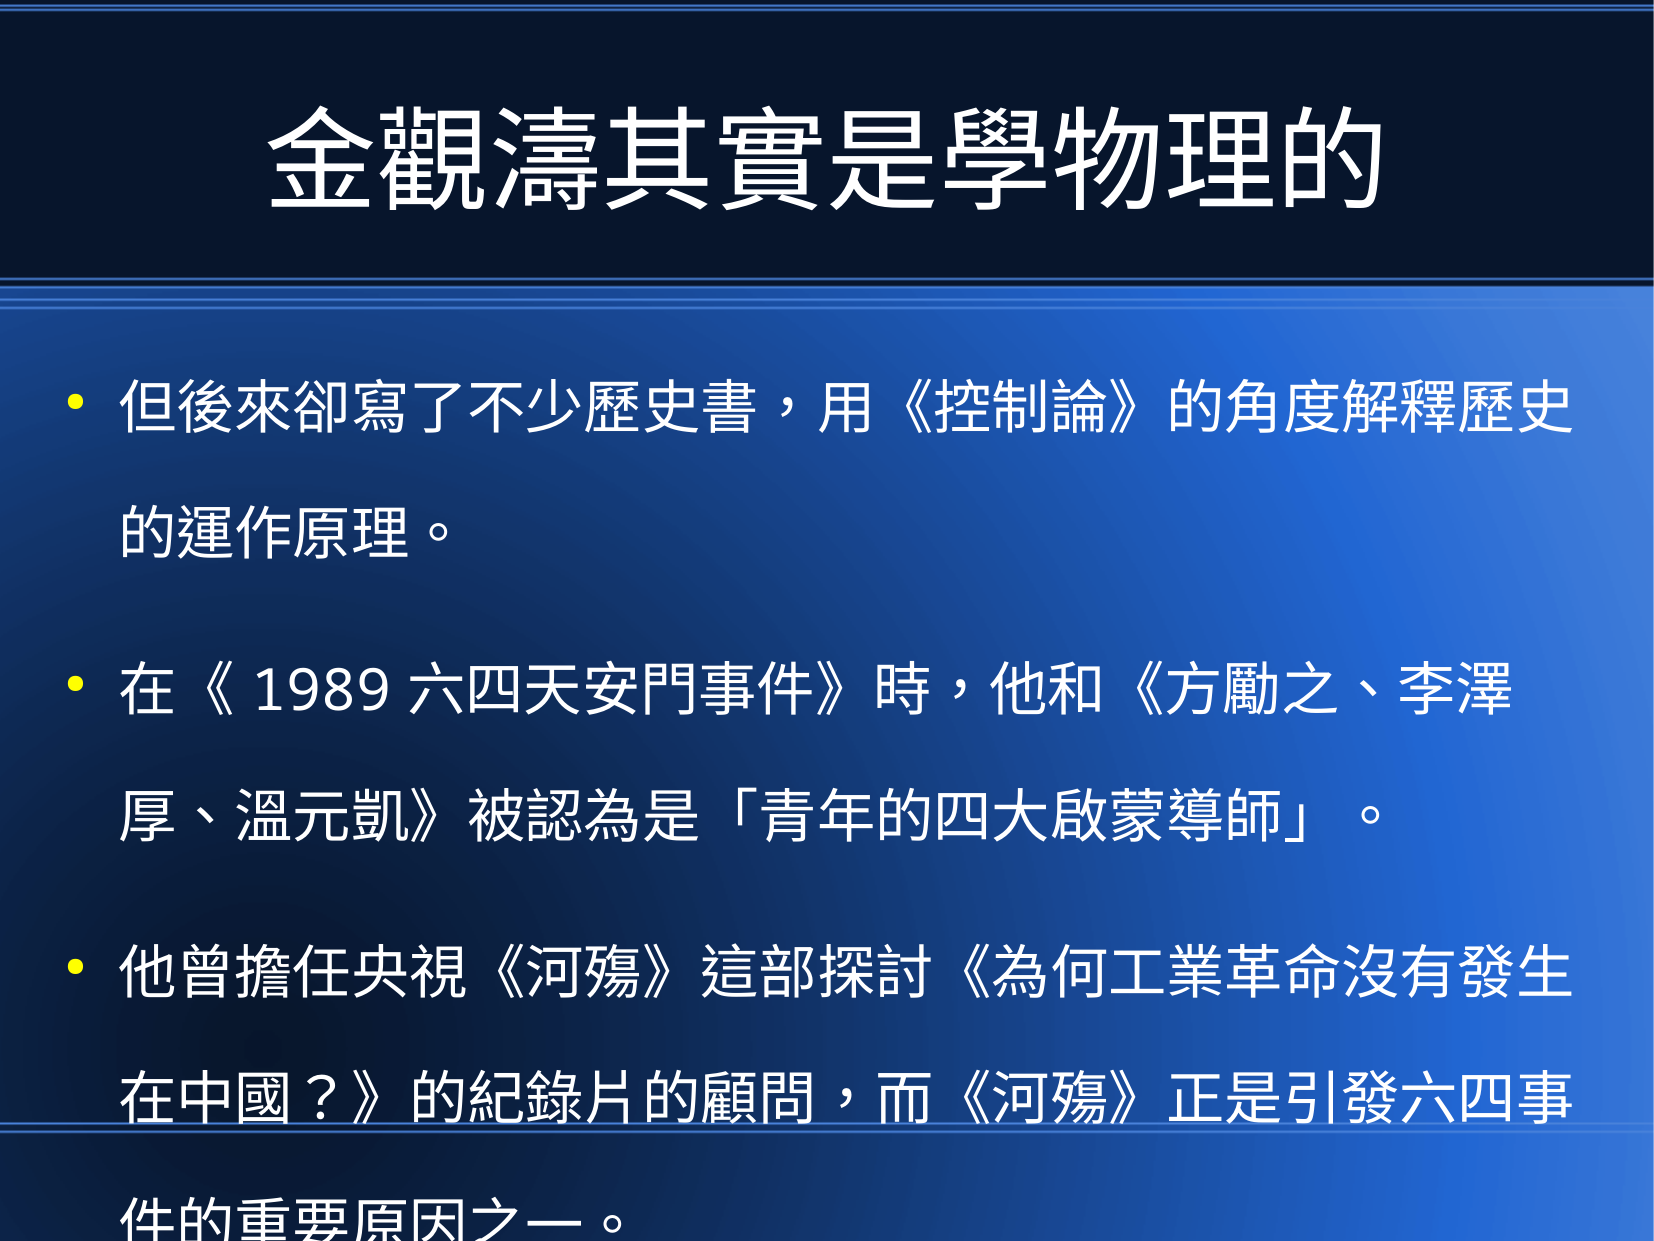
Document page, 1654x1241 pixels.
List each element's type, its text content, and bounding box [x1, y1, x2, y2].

picture [0, 0, 1654, 1241]
title 金觀濤其實是學物理的 [82, 49, 1571, 257]
list 但後來卻寫了不少歷史書，用《控制論》的角度解釋歷史的運作原理。 在《1989六四天安門事件》時，他和《方勵之、李澤厚、溫元凱》被認為是「青年的四大啟蒙導師」。 他曾擔任央視《河殤》這部探討《為何工業革命沒有發生在中國？》的紀錄片的顧問，而《河殤》正是引發六四事件的重要原因之一。 [47, 318, 1630, 1241]
